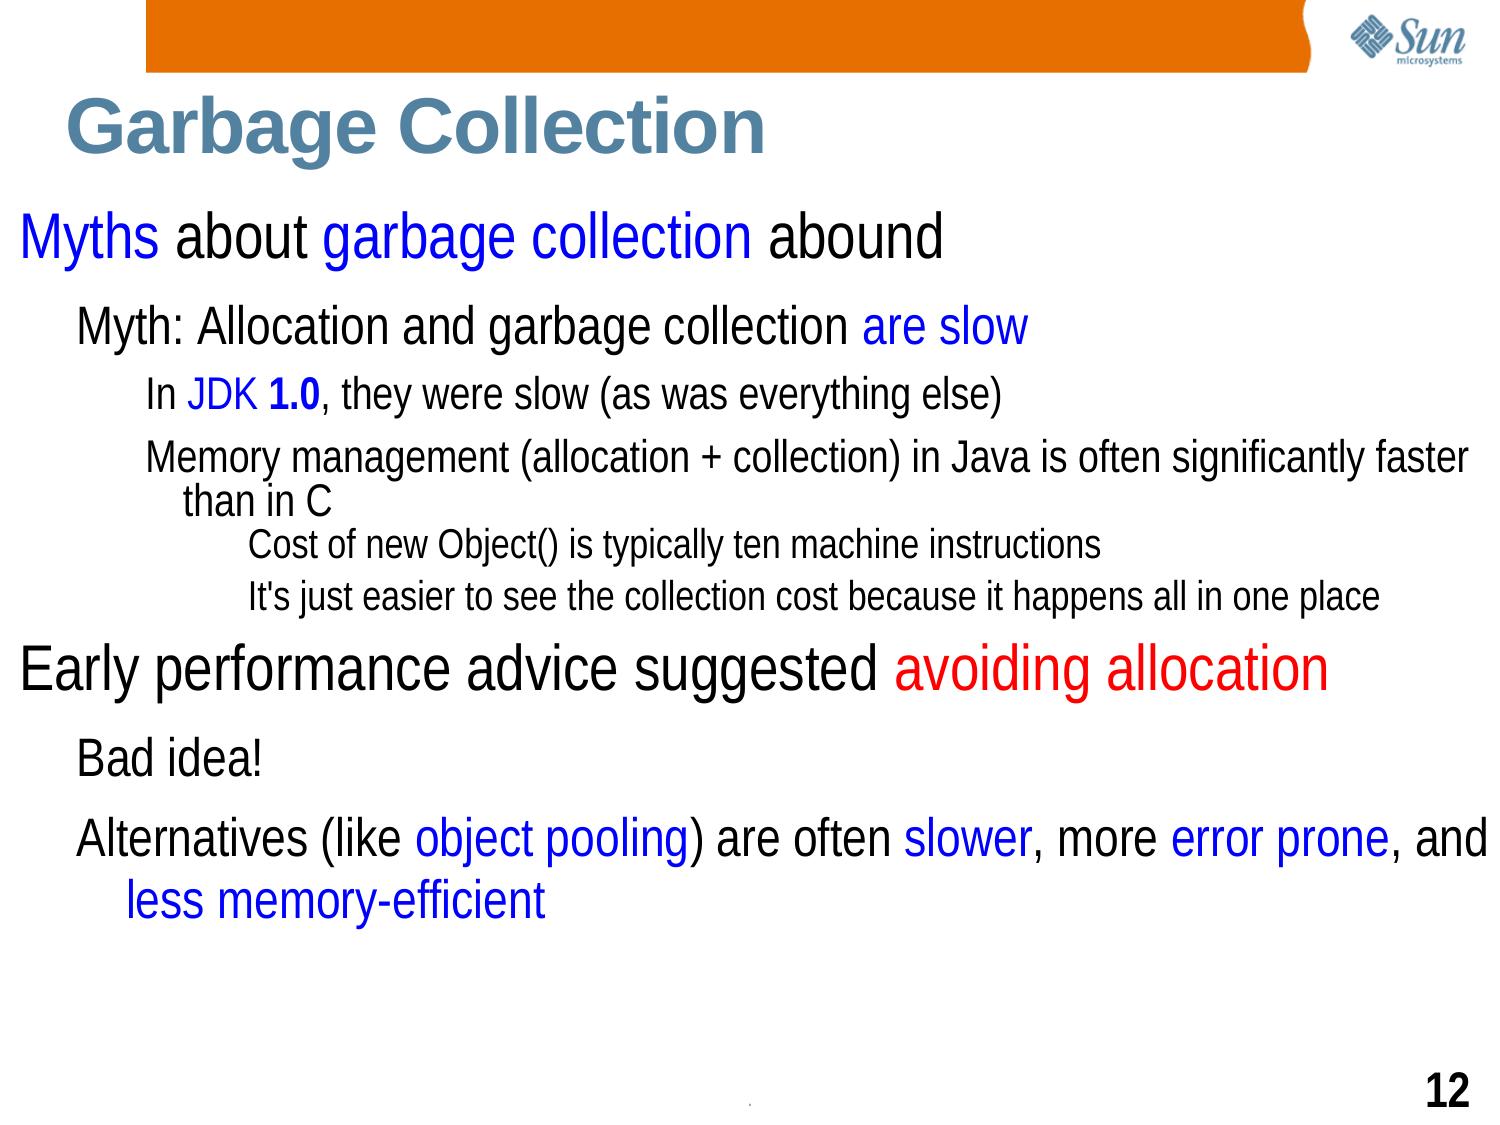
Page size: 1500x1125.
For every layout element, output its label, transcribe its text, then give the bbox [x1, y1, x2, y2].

picture [146, 0, 1500, 75]
list Myths about garbage collection abound Myth: Allocation and garbage collection are slow In JDK 1.0, they were slow (as was everything else) Memory management (allocation + collection) in Java is often significantly faster than in C Cost of new Object() is typically ten machine instructions It's just easier to see the collection cost because it happens all in one place Early performance advice suggested avoiding allocation Bad idea! Alternatives (like object pooling) are often slower, more error prone, and less memory-efficient [0, 198, 1500, 1088]
title Garbage Collection [65, 90, 1428, 195]
